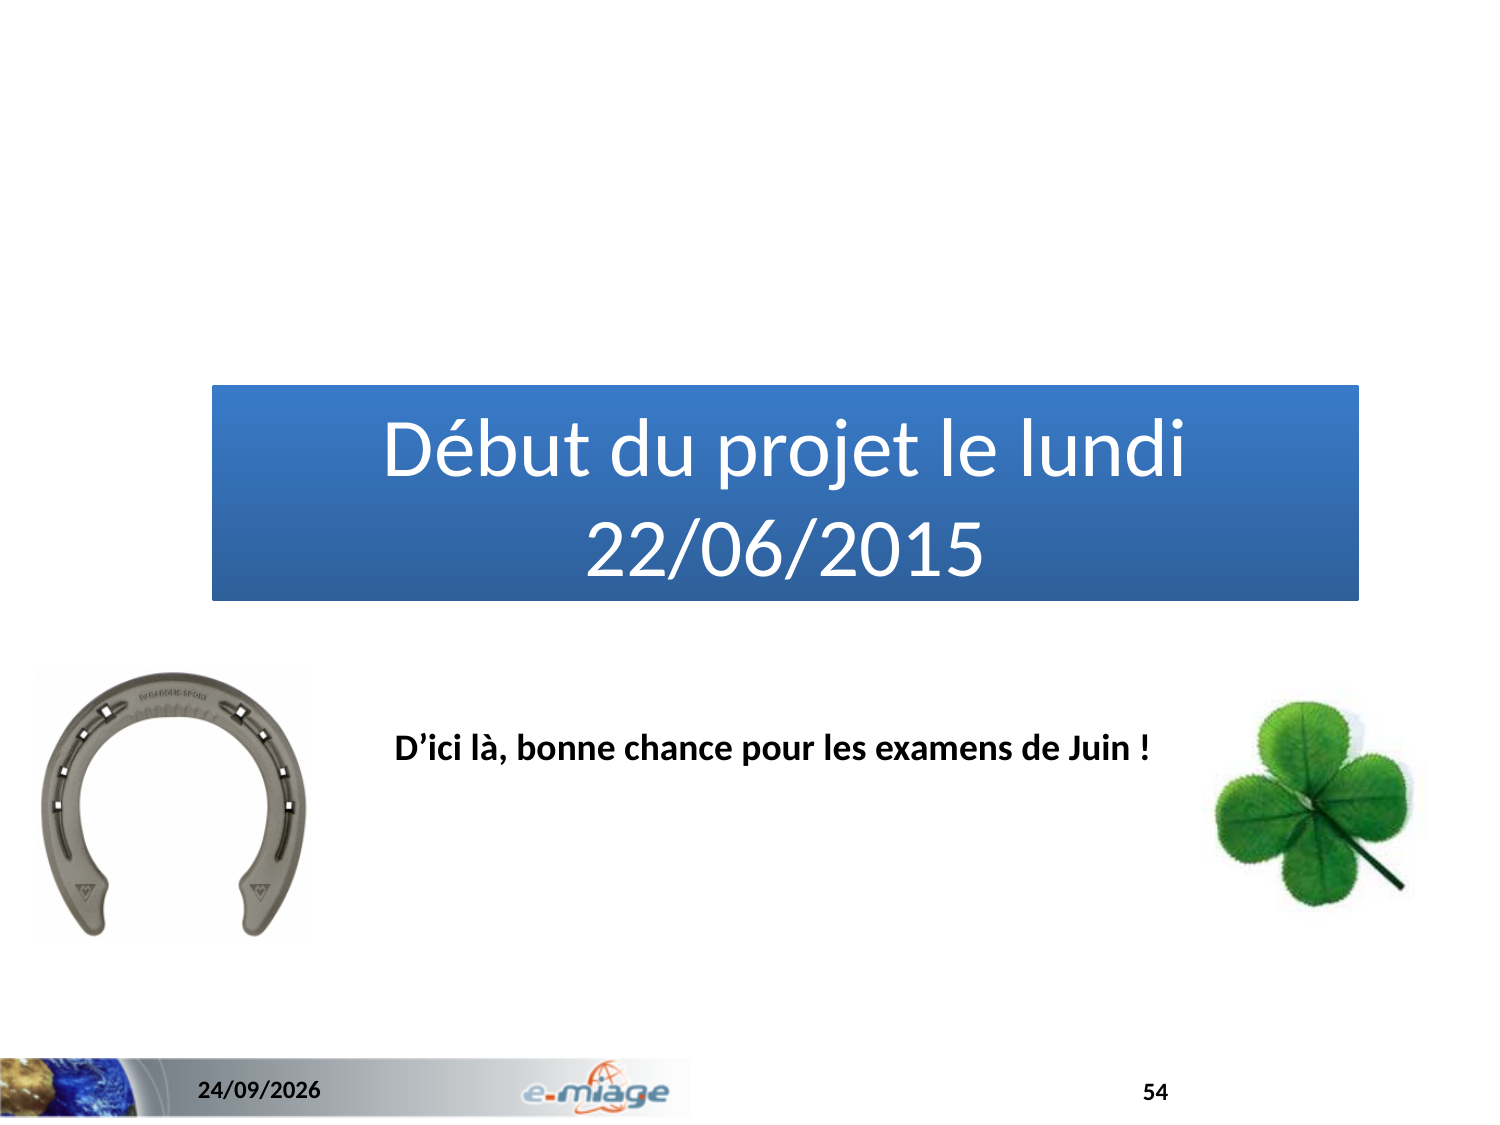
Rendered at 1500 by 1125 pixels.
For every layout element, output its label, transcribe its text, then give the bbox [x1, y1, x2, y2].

text_box D’ici là, bonne chance pour les examens de Juin ! [379, 715, 1192, 776]
picture [1202, 687, 1437, 922]
picture [0, 1058, 691, 1118]
text_box Début du projet le lundi 22/06/2015 [212, 385, 1359, 601]
picture [36, 668, 312, 941]
